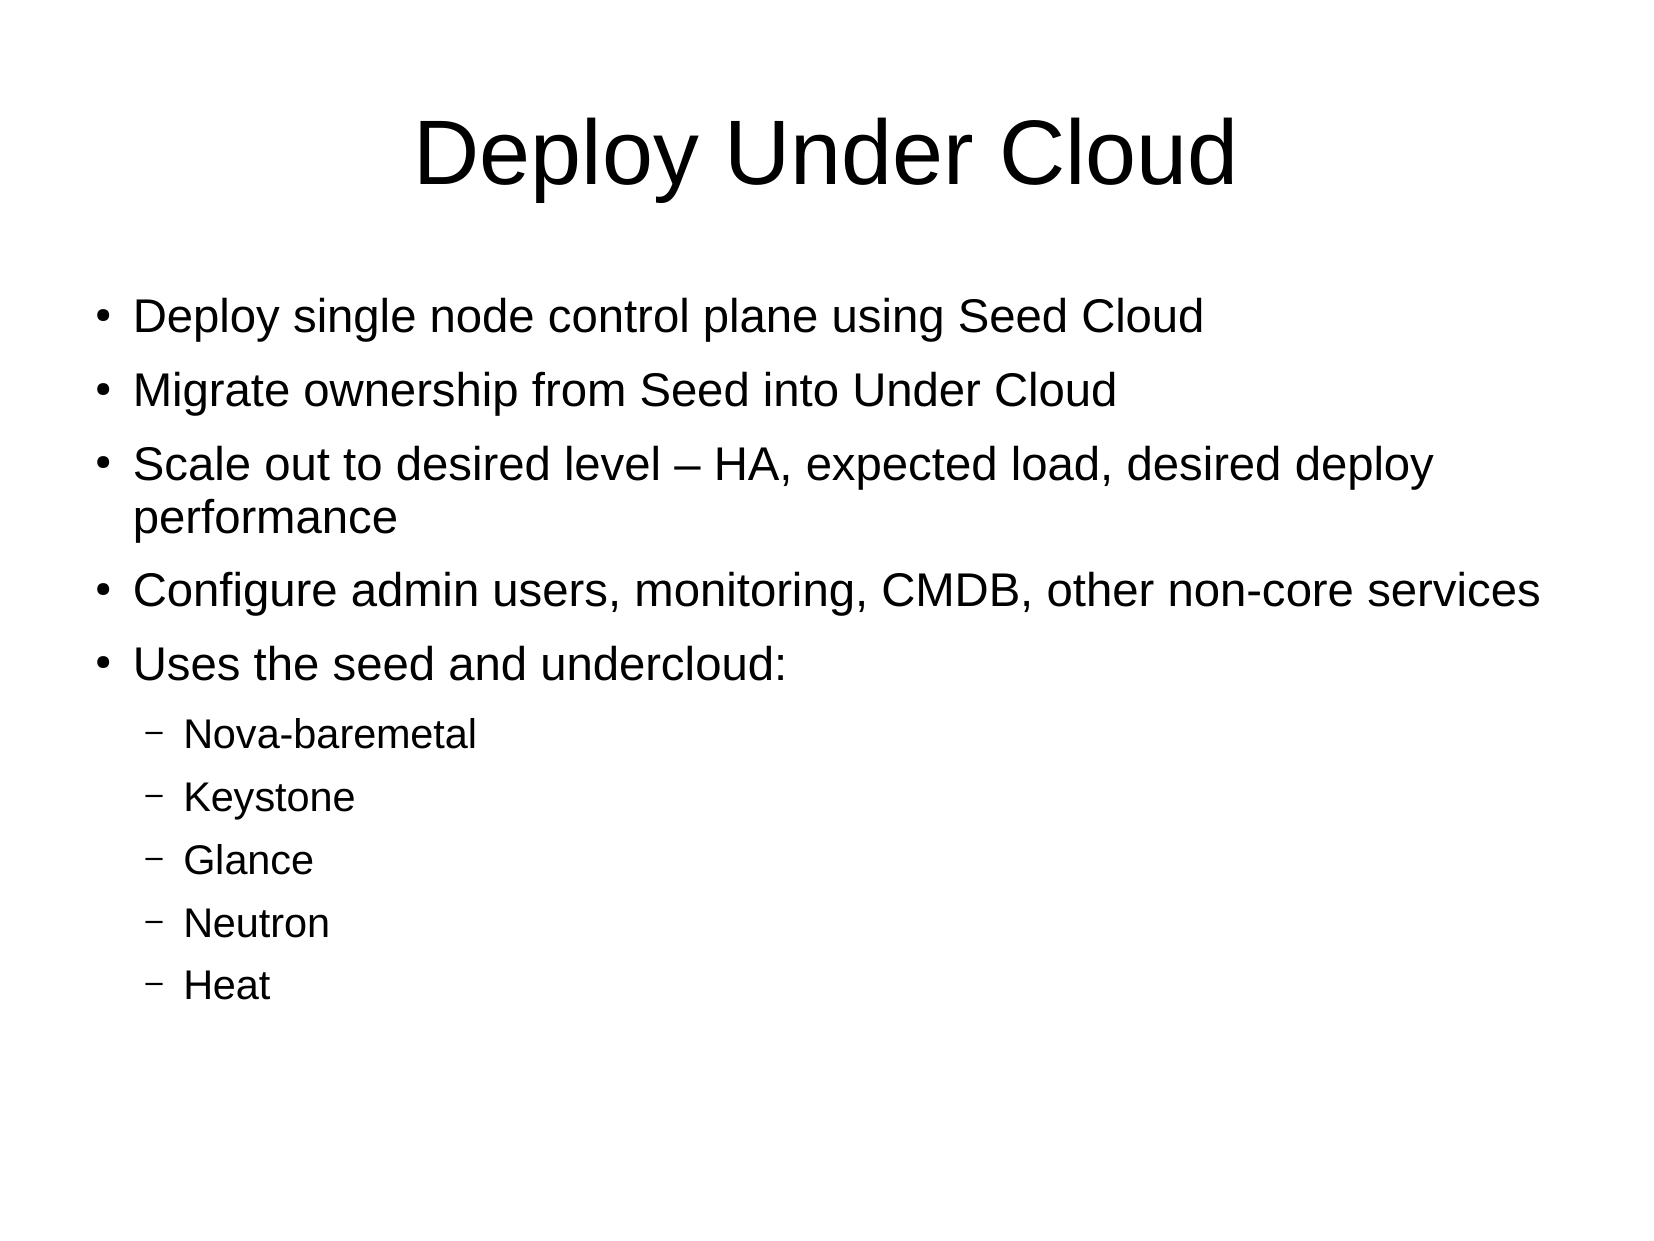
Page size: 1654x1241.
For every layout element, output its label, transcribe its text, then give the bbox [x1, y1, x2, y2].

title Deploy Under Cloud [82, 49, 1571, 257]
list Deploy single node control plane using Seed Cloud Migrate ownership from Seed into Under Cloud Scale out to desired level – HA, expected load, desired deploy performance Configure admin users, monitoring, CMDB, other non-core services Uses the seed and undercloud: Nova-baremetal Keystone Glance Neutron Heat [82, 290, 1571, 1010]
